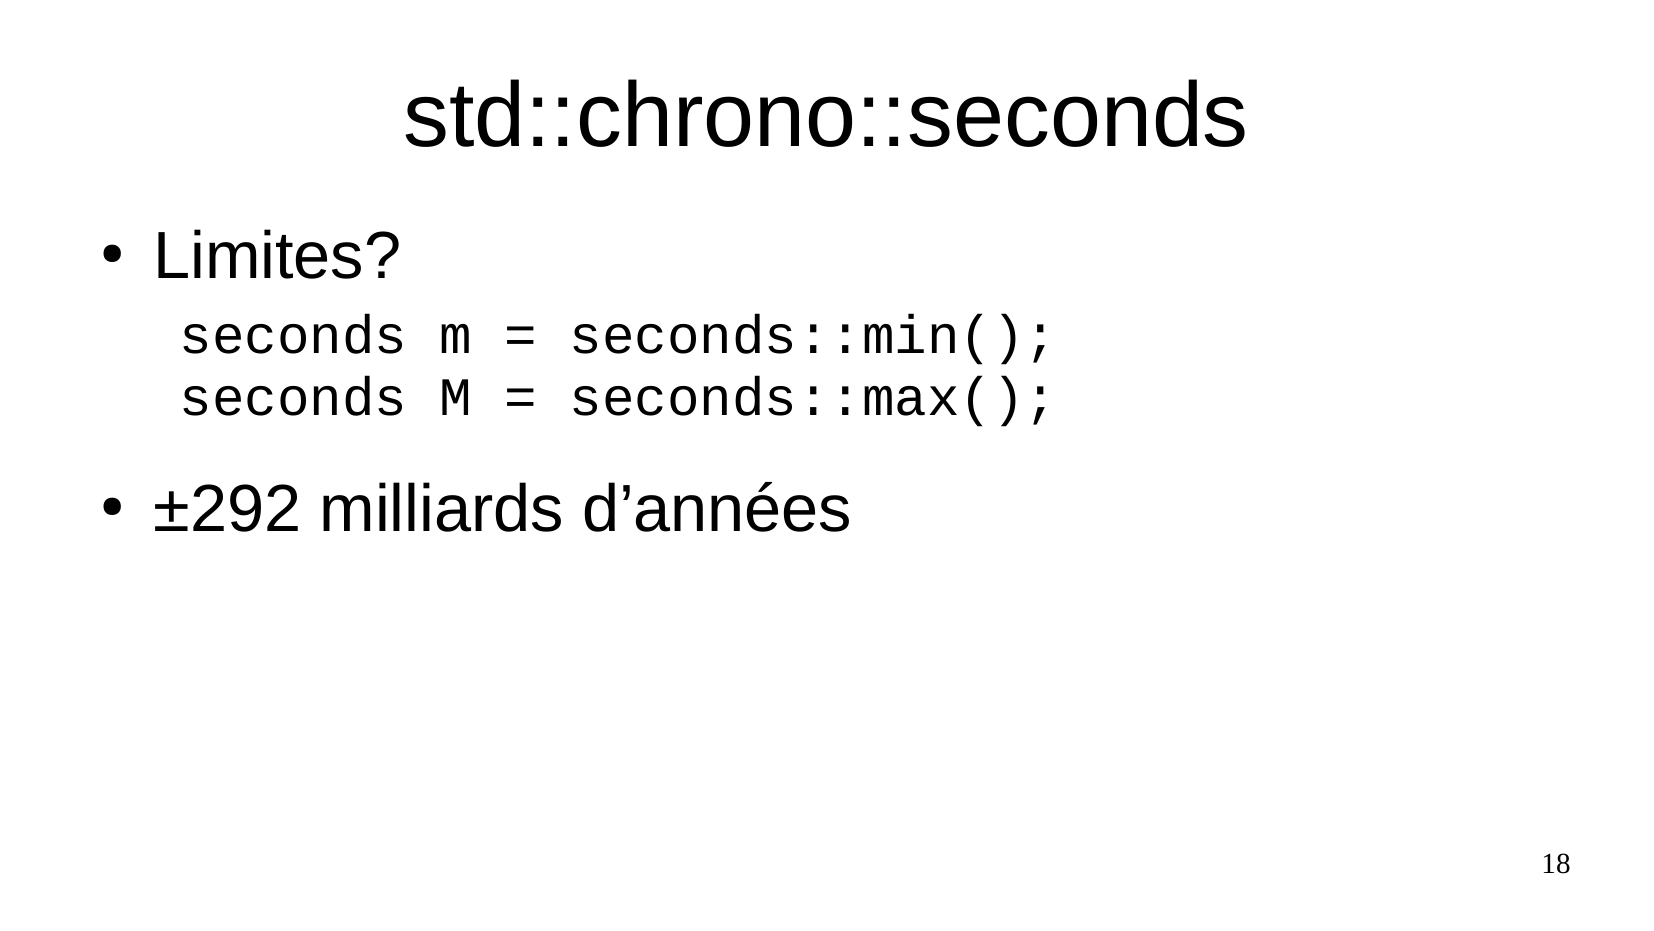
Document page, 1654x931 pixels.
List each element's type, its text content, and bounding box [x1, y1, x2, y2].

text_box seconds m = seconds::min(); seconds M = seconds::max(); [165, 301, 1486, 812]
title std::chrono::seconds [82, 37, 1571, 193]
list Limites? ±292 milliards d’années [82, 217, 1571, 758]
